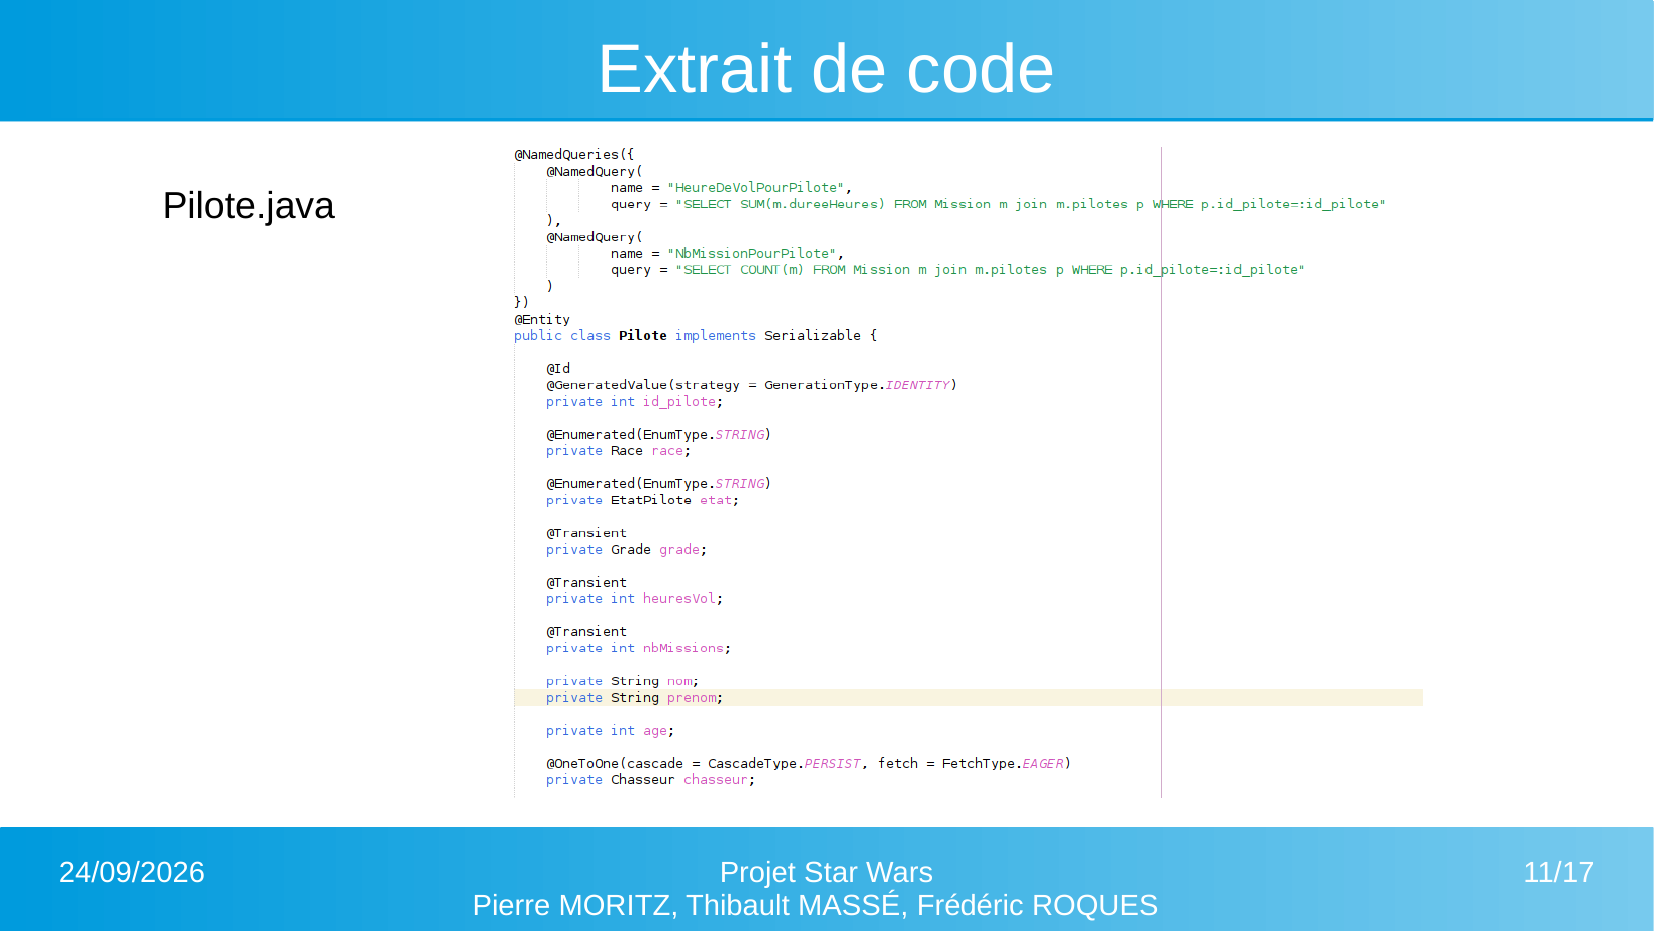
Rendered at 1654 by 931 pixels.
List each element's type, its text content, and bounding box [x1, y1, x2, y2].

picture [501, 147, 1423, 798]
text_box Pilote.java [147, 177, 827, 235]
title Extrait de code [59, 29, 1595, 108]
